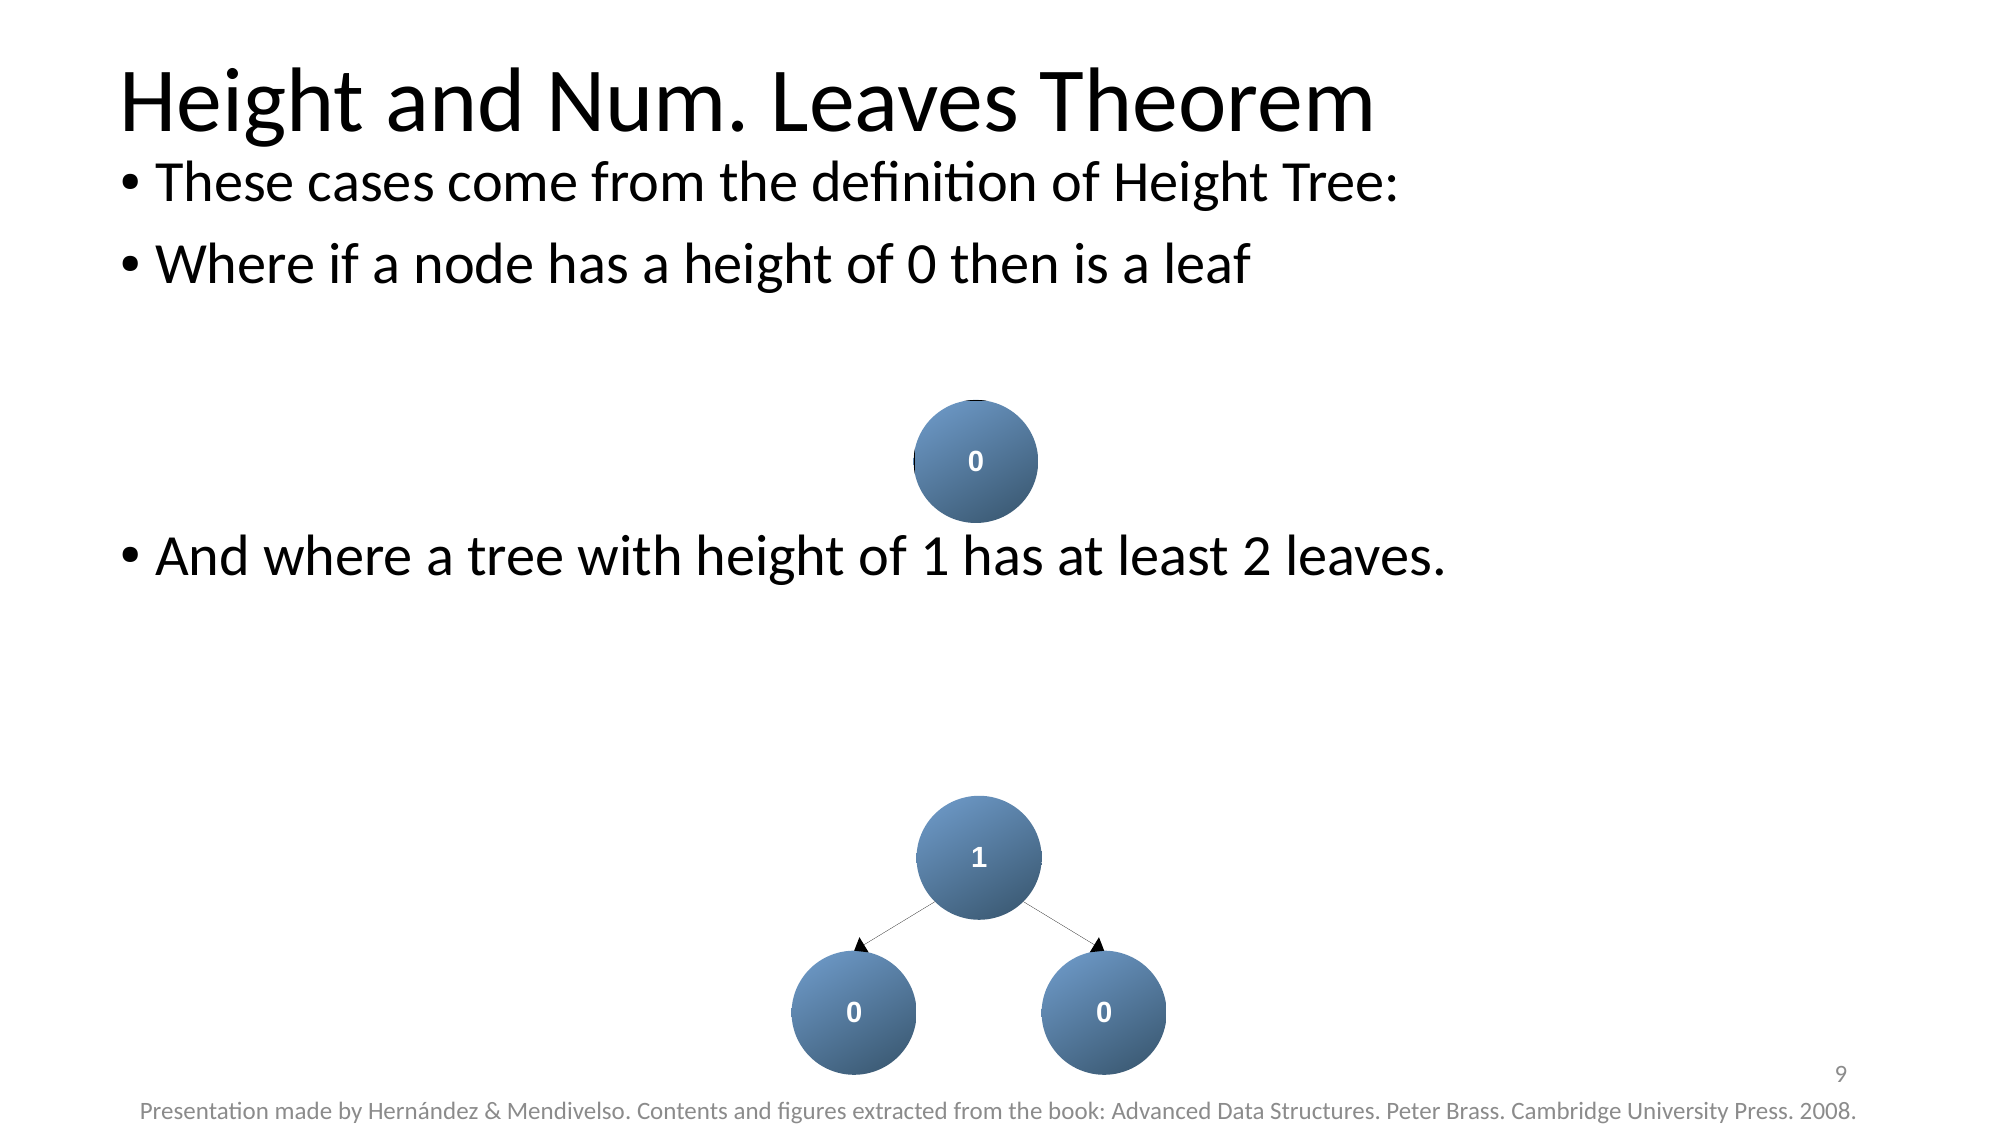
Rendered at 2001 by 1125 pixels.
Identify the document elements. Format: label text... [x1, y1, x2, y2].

text_box 1 [916, 795, 1042, 920]
text_box These cases come from the definition of Height Tree: Where if a node has a height of 0 then is a leaf And where a tree with height of 1 has at least 2 leaves. [119, 159, 1983, 719]
text_box Presentation made by Hernández & Mendivelso. Contents and figures extracted from the book: Advanced Data Structures. Peter Brass. Cambridge University Press. 2008. [0, 1100, 2000, 1119]
text_box 0 [913, 399, 1039, 523]
text_box 0 [791, 950, 917, 1075]
title Height and Num. Leaves Theorem [119, 1, 1845, 150]
text_box 0 [1041, 950, 1167, 1075]
